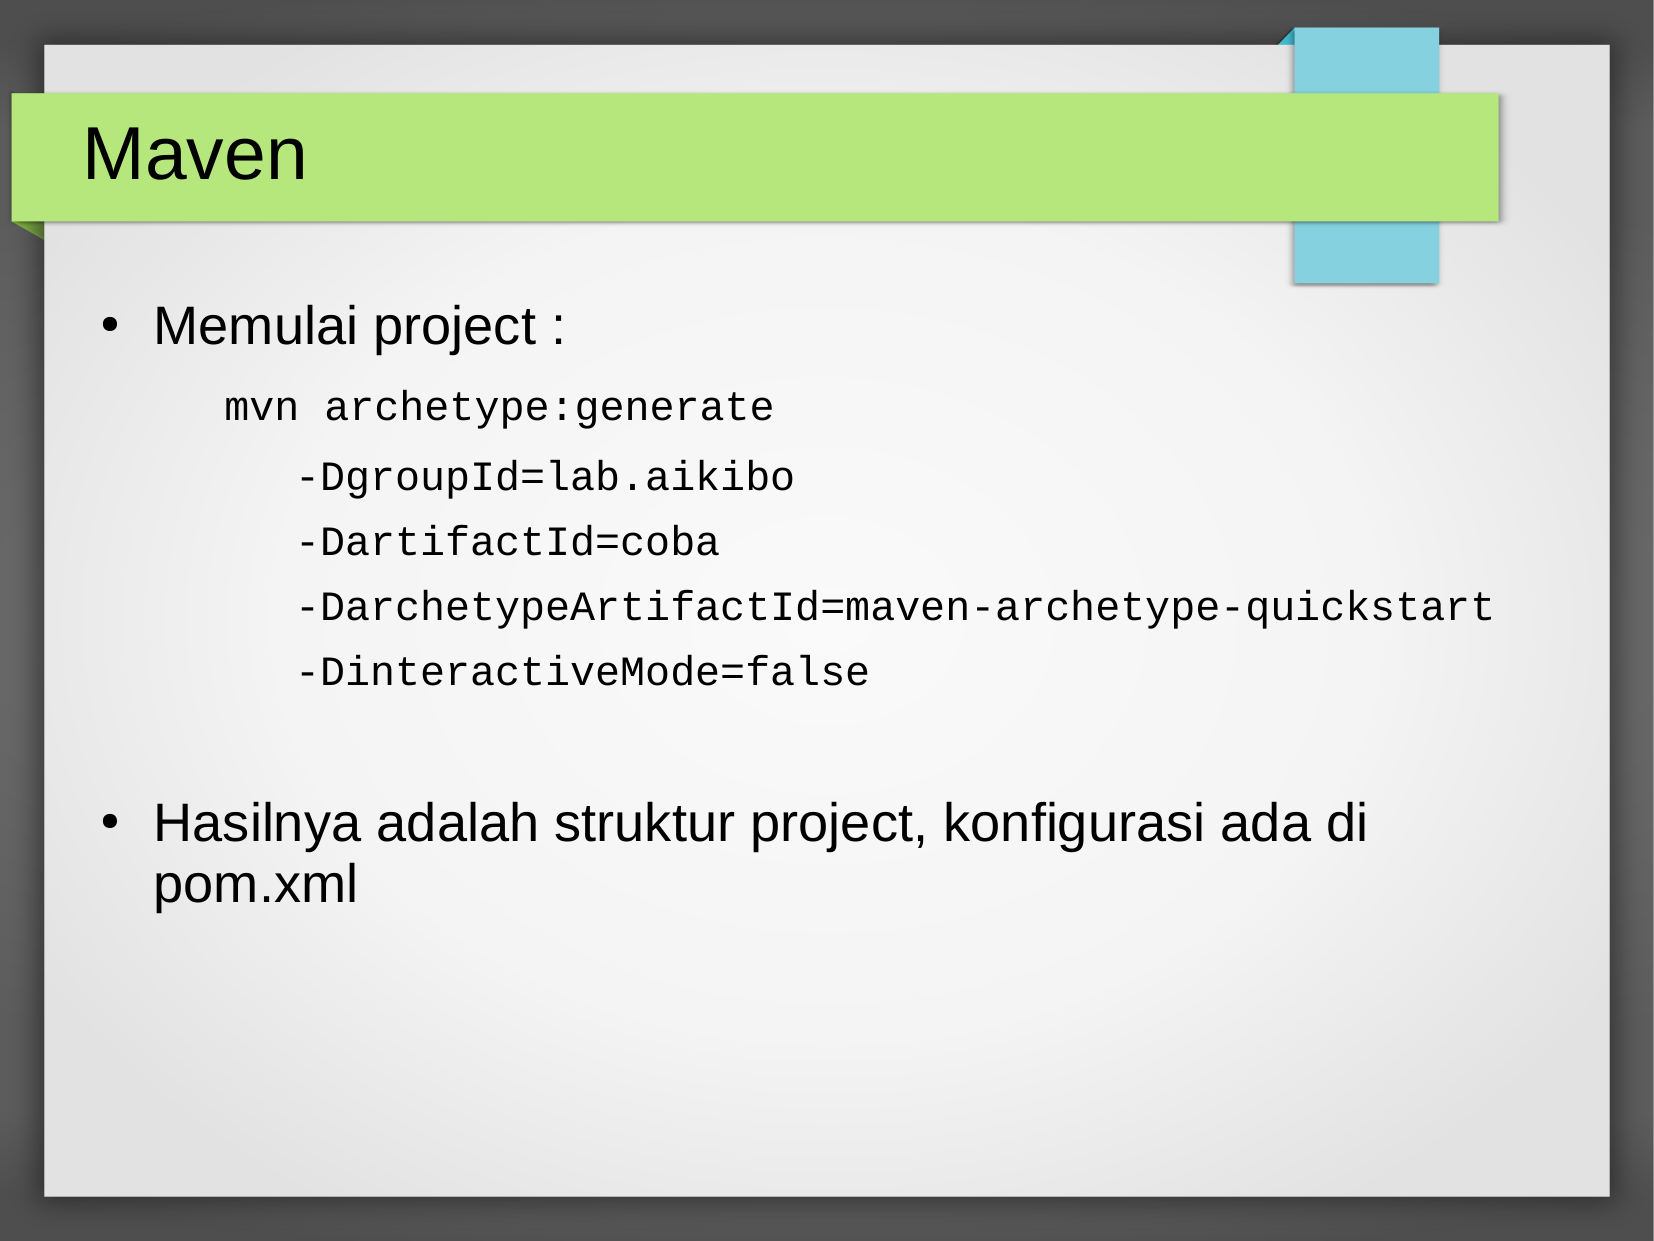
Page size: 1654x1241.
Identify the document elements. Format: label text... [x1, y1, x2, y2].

title Maven [82, 94, 1264, 213]
picture [0, 0, 1654, 1241]
list Memulai project : mvn archetype:generate -DgroupId=lab.aikibo -DartifactId=coba -DarchetypeArtifactId=maven-archetype-quickstart -DinteractiveMode=false Hasilnya adalah struktur project, konfigurasi ada di pom.xml [82, 295, 1571, 1015]
